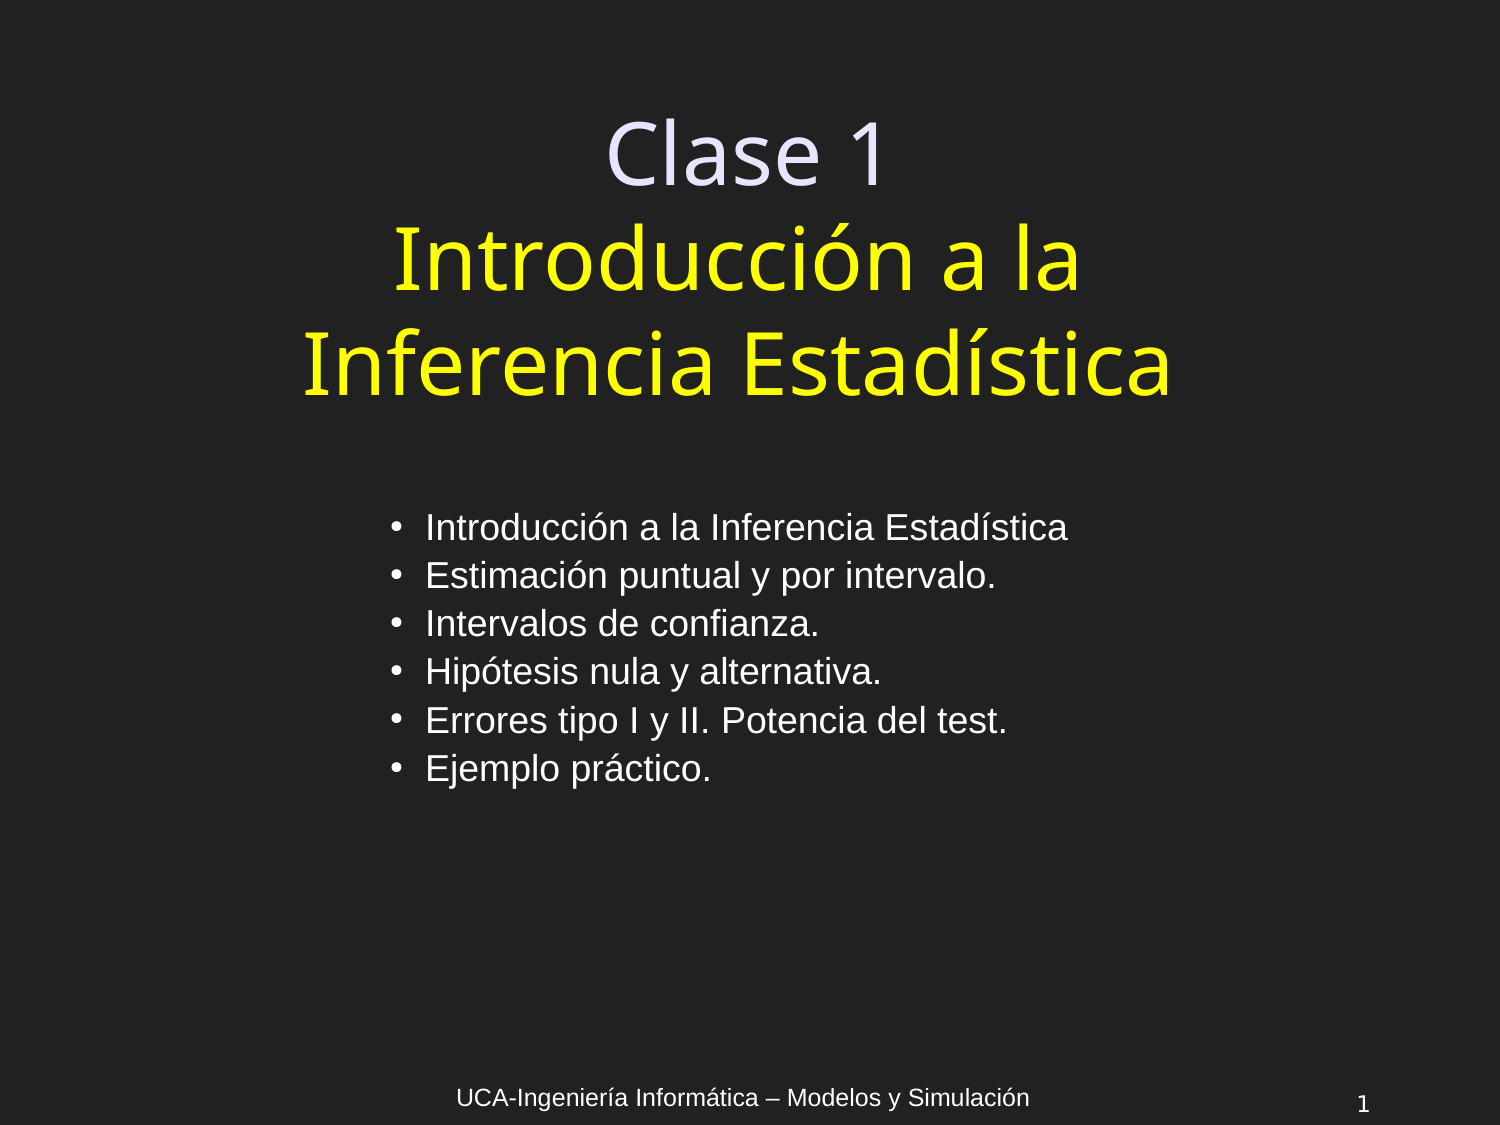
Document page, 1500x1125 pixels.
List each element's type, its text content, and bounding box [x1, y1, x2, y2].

title Clase 1 Introducción a la Inferencia Estadística [112, 97, 1388, 413]
text_box Introducción a la Inferencia Estadística Estimación puntual y por intervalo. Intervalos de confianza. Hipótesis nula y alternativa. Errores tipo I y II. Potencia del test. Ejemplo práctico. [375, 492, 1089, 901]
